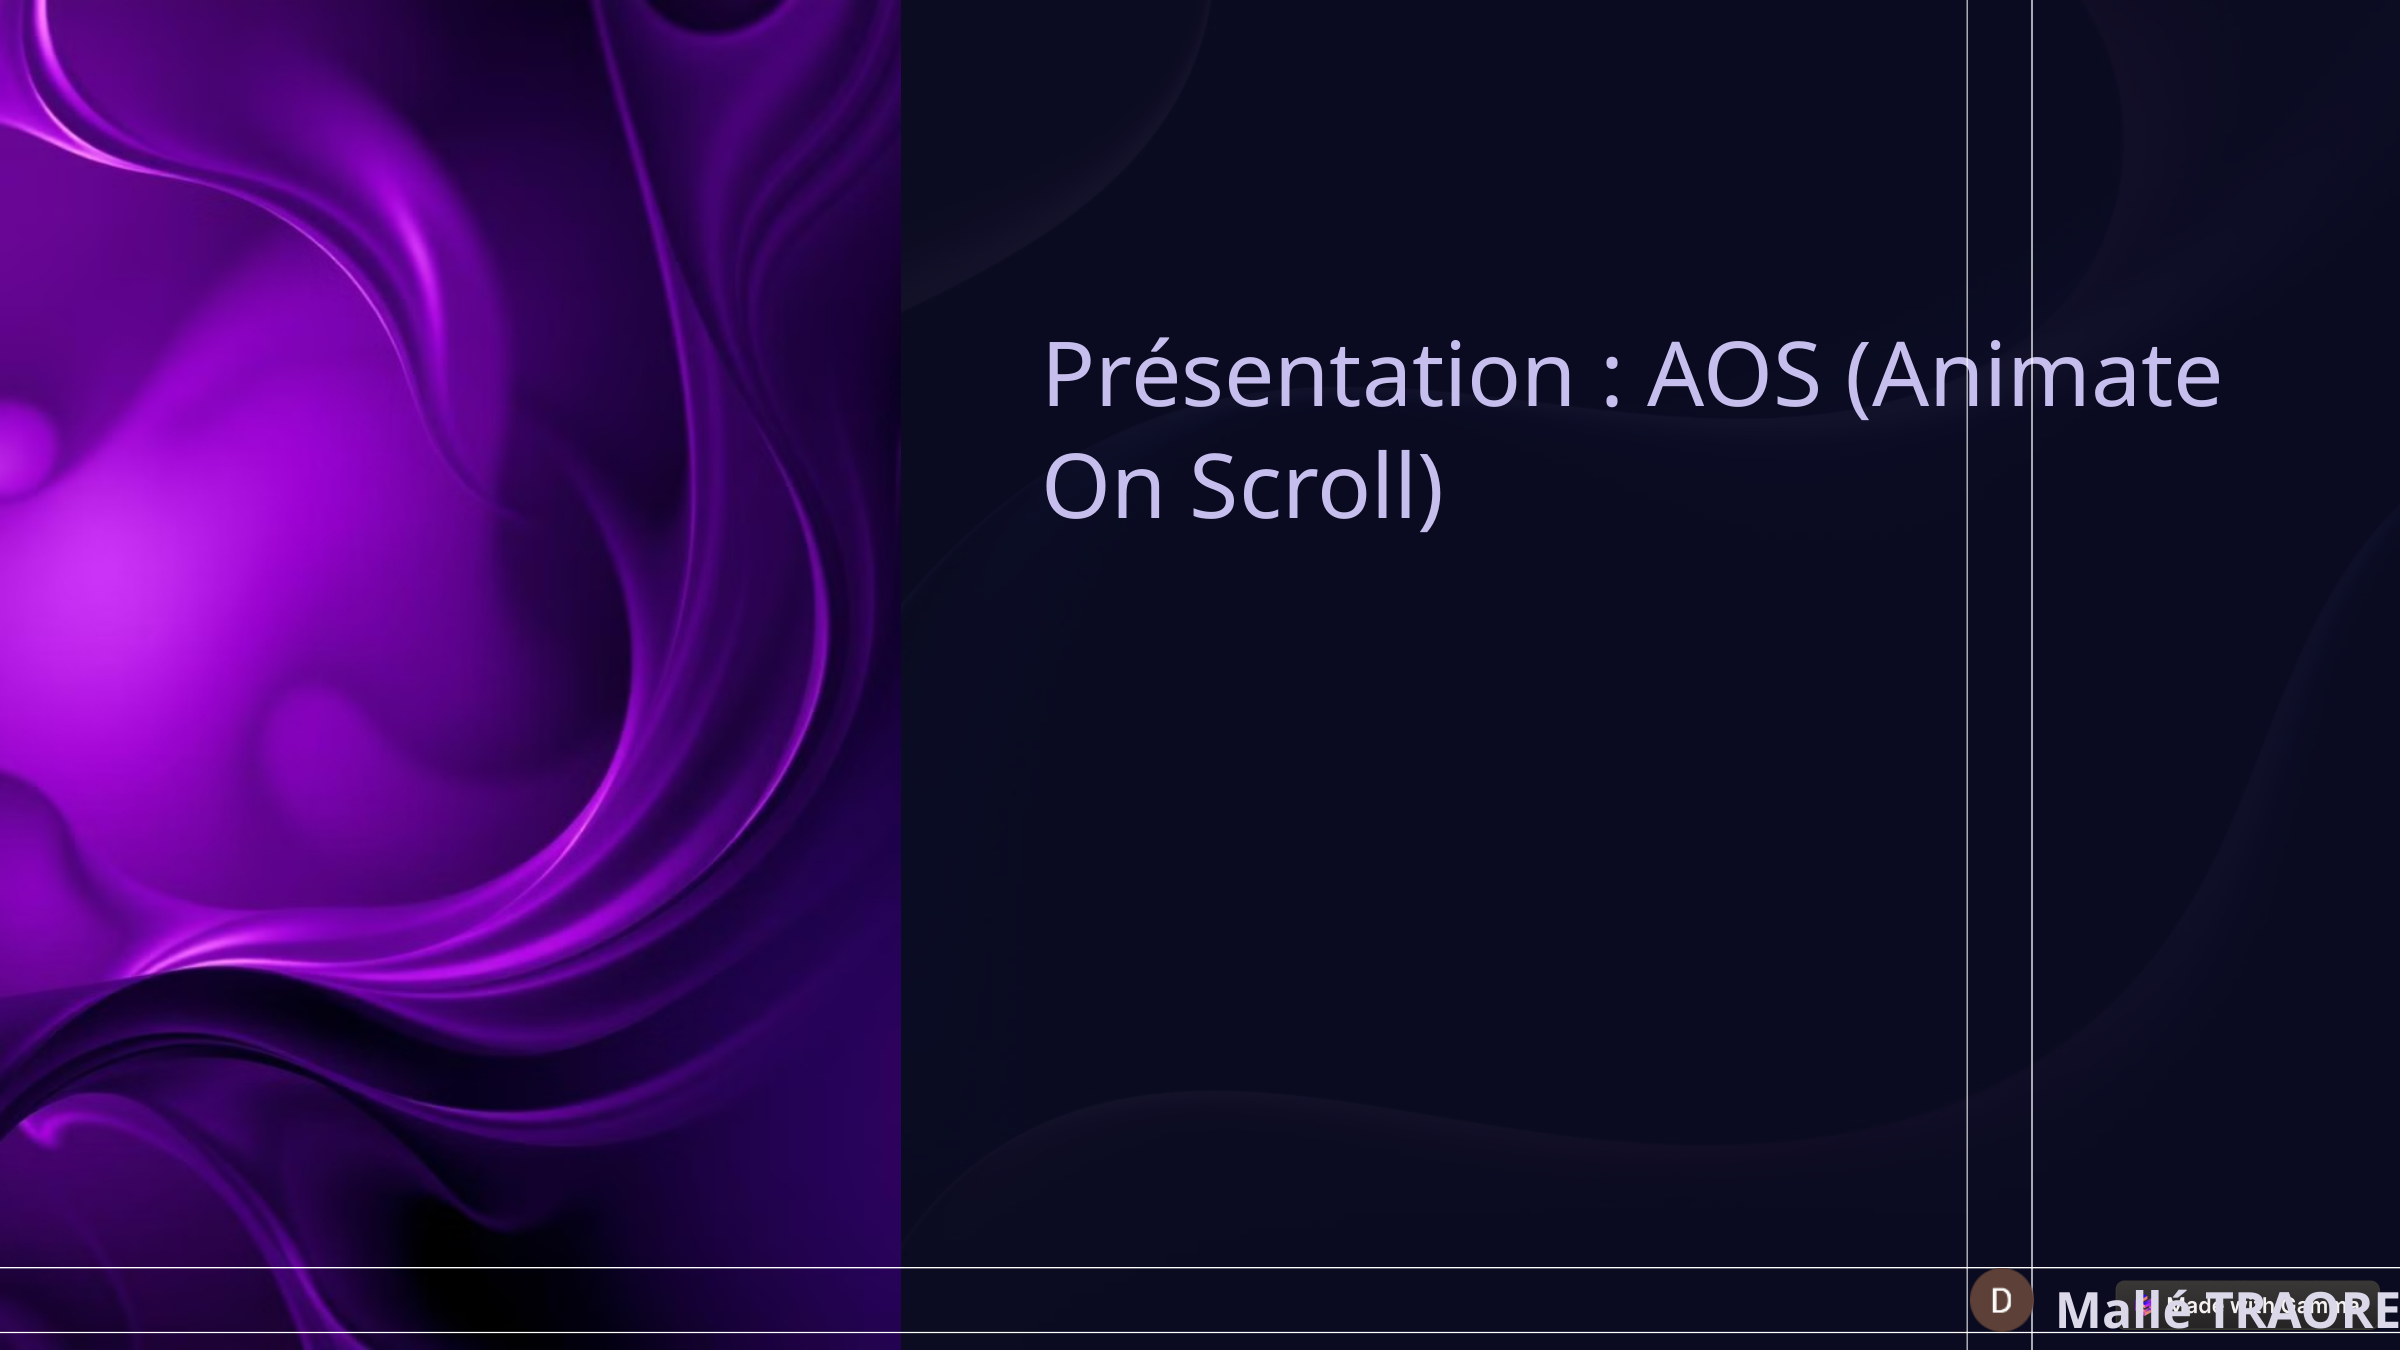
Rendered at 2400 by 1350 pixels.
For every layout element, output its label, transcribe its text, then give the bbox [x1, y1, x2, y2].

picture [0, 1334, 901, 1350]
picture [1970, 1268, 2034, 1332]
picture [0, 1269, 901, 1331]
text_box Présentation : AOS (Animate On Scroll) [2033, 312, 2258, 537]
text_box Présentation : AOS (Animate On Scroll) [1042, 312, 1966, 537]
picture [0, 0, 901, 1267]
text_box Mallé TRAORE [2055, 1267, 2400, 1338]
text_box Présentation : AOS (Animate On Scroll) [1968, 312, 2031, 537]
